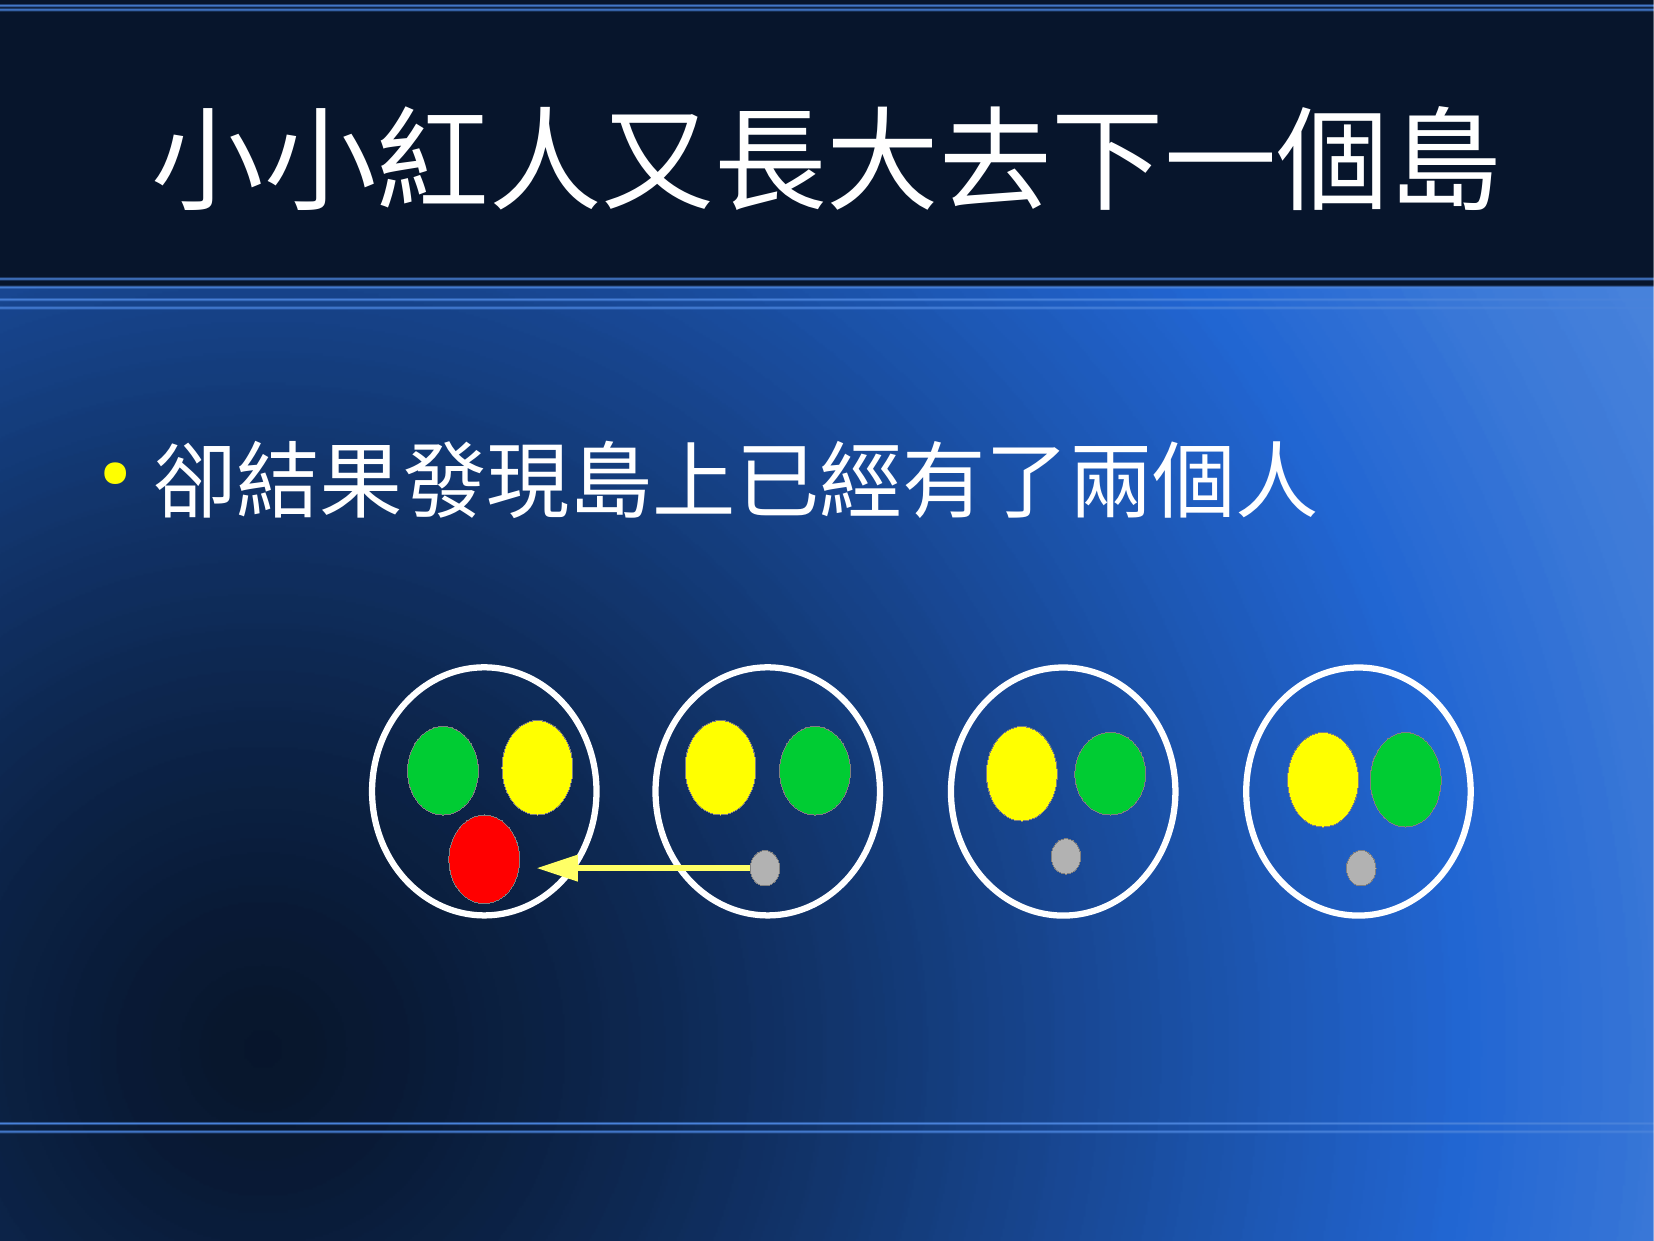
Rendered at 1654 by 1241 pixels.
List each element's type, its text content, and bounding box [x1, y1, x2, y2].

text_box [986, 726, 1058, 822]
text_box [779, 726, 851, 816]
text_box [1051, 838, 1081, 875]
picture [0, 0, 1654, 1241]
text_box [407, 726, 479, 816]
text_box [750, 850, 780, 886]
list 卻結果發現島上已經有了兩個人 [82, 355, 1571, 1241]
text_box [1074, 732, 1146, 816]
text_box [448, 814, 520, 904]
text_box [1287, 732, 1359, 828]
title 小小紅人又長大去下一個島 [82, 49, 1571, 257]
text_box [501, 720, 573, 816]
text_box [1346, 850, 1377, 886]
text_box [685, 720, 756, 816]
text_box [1370, 732, 1442, 828]
